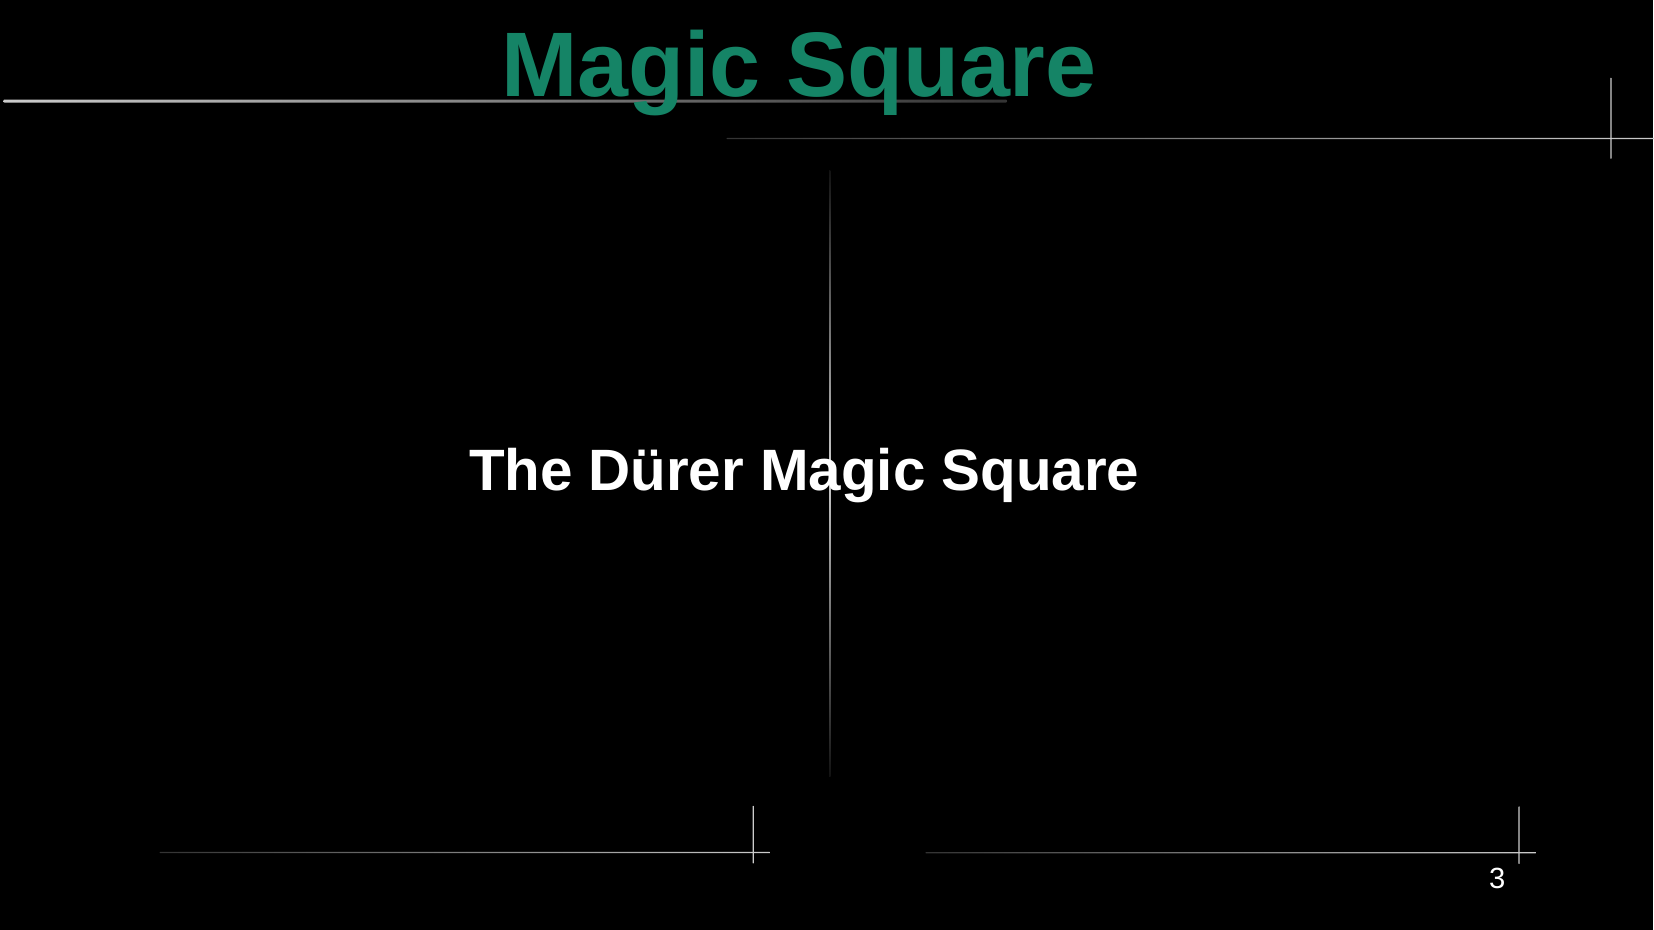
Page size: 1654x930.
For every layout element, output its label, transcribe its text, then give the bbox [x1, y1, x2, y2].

title Magic Square [450, 11, 1588, 119]
text_box The Dürer Magic Square [454, 430, 1213, 511]
